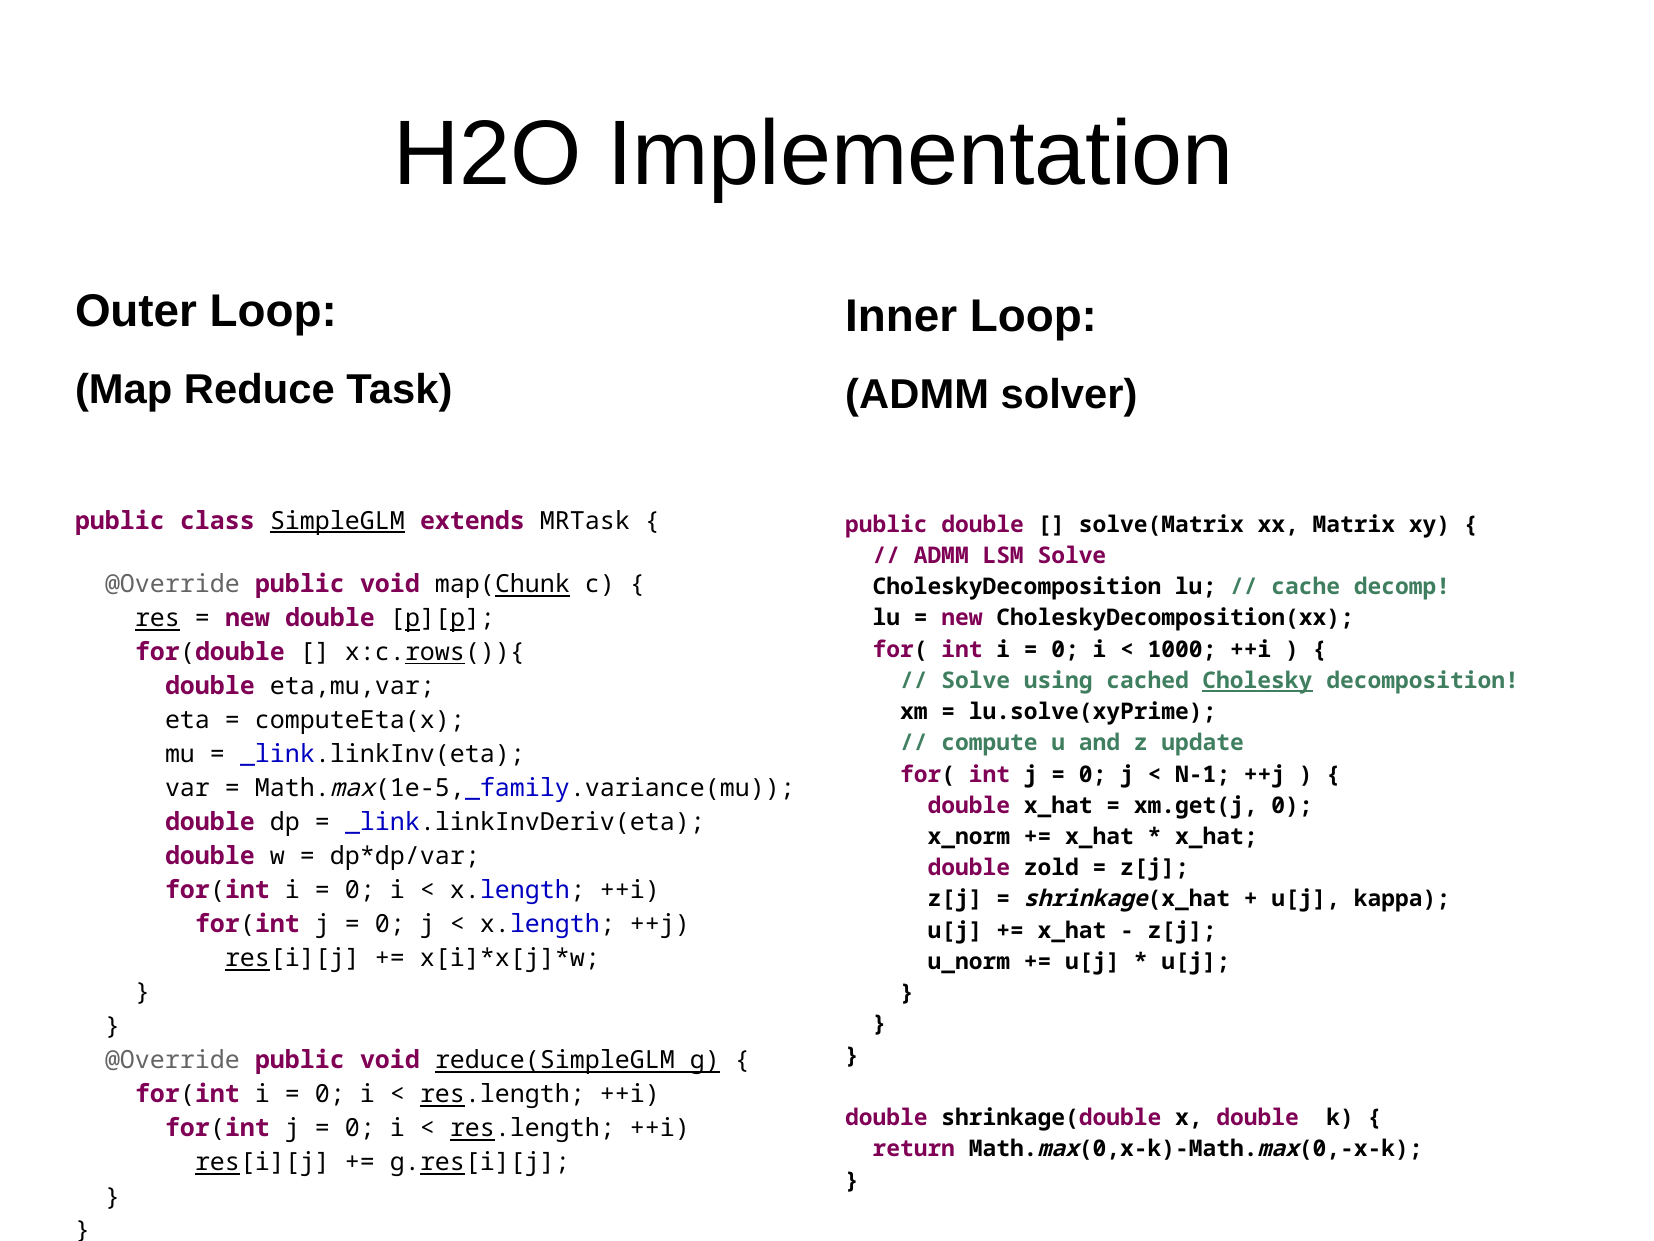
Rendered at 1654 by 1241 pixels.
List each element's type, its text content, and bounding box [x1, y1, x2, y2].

list Outer Loop: (Map Reduce Task) public class SimpleGLM extends MRTask { @Override public void map(Chunk c) { res = new double [p][p]; for(double [] x:c.rows()){ double eta,mu,var; eta = computeEta(x); mu = _link.linkInv(eta); var = Math.max(1e-5,_family.variance(mu)); double dp = _link.linkInvDeriv(eta); double w = dp*dp/var; for(int i = 0; i < x.length; ++i) for(int j = 0; j < x.length; ++j) res[i][j] += x[i]*x[j]*w; } } @Override public void reduce(SimpleGLM g) { for(int i = 0; i < res.length; ++i) for(int j = 0; i < res.length; ++i) res[i][j] += g.res[i][j]; } } [75, 285, 802, 1216]
list Inner Loop: (ADMM solver) public double [] solve(Matrix xx, Matrix xy) { // ADMM LSM Solve CholeskyDecomposition lu; // cache decomp! lu = new CholeskyDecomposition(xx); for( int i = 0; i < 1000; ++i ) { // Solve using cached Cholesky decomposition! xm = lu.solve(xyPrime); // compute u and z update for( int j = 0; j < N-1; ++j ) { double x_hat = xm.get(j, 0); x_norm += x_hat * x_hat; double zold = z[j]; z[j] = shrinkage(x_hat + u[j], kappa); u[j] += x_hat - z[j]; u_norm += u[j] * u[j]; } } } double shrinkage(double x, double k) { return Math.max(0,x-k)-Math.max(0,-x-k); } [845, 290, 1572, 1241]
title H2O Implementation [82, 49, 1571, 257]
